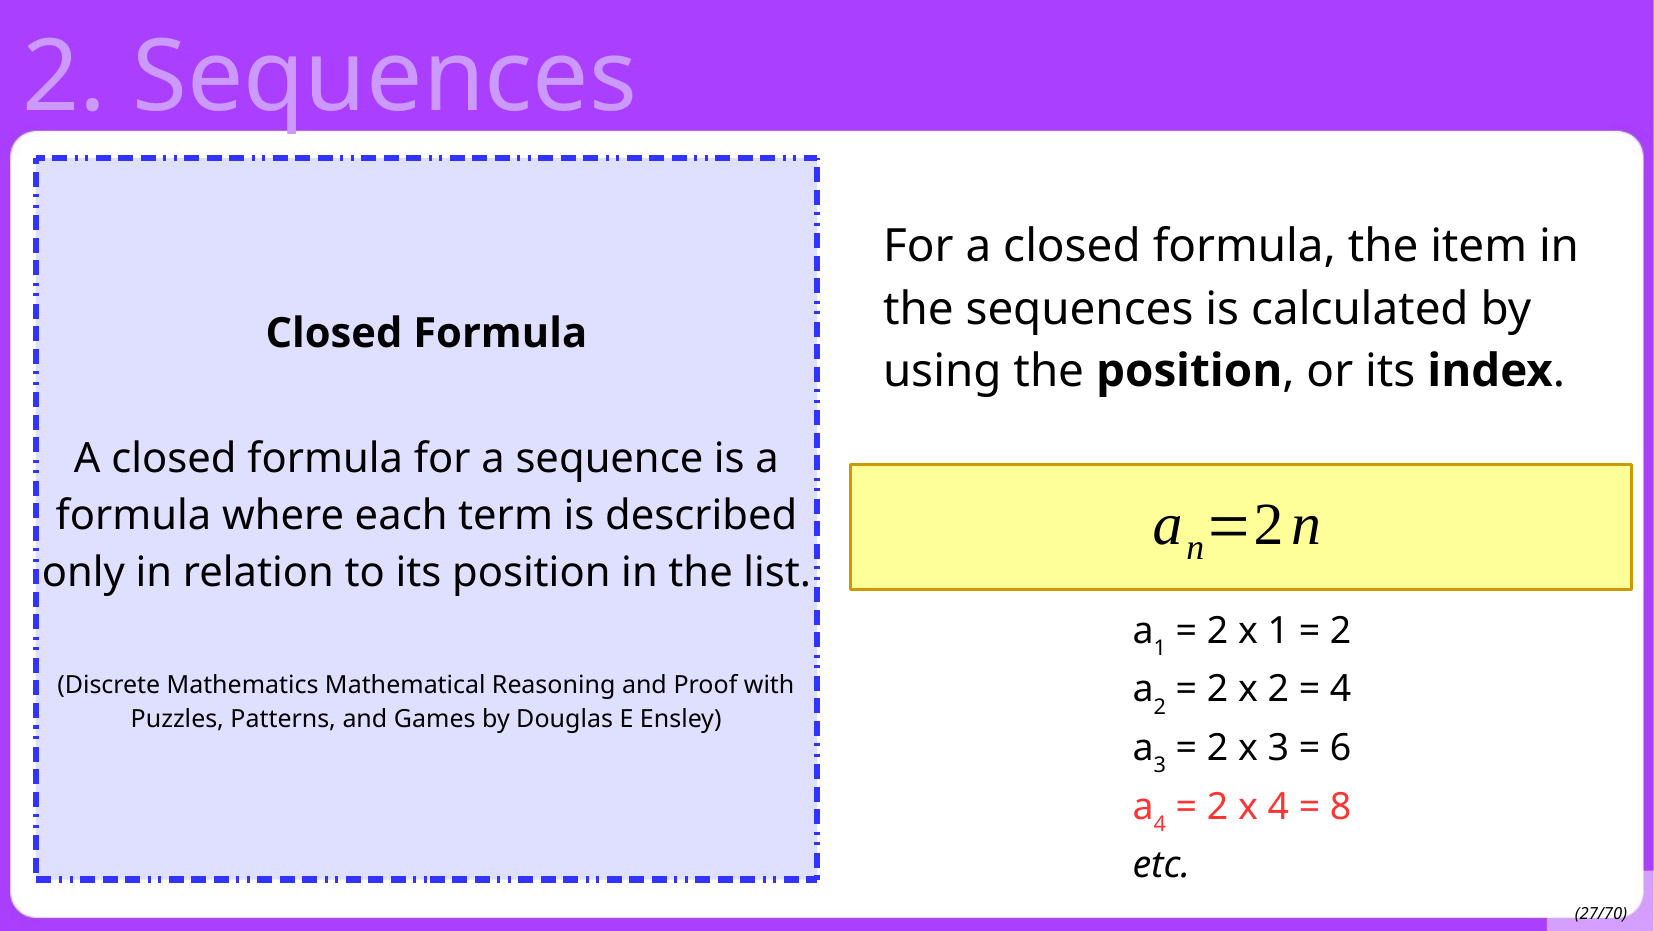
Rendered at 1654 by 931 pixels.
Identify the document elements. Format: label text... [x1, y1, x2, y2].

title 2. Sequences [22, 13, 1511, 130]
text_box (<number>/70) [1546, 877, 1654, 931]
text_box Closed Formula A closed formula for a sequence is a formula where each term is described only in relation to its position in the list. (Discrete Mathematics Mathematical Reasoning and Proof with Puzzles, Patterns, and Games by Douglas E Ensley) [35, 157, 818, 880]
chart [1137, 492, 1338, 568]
picture [0, 0, 1654, 931]
text_box [850, 464, 1632, 590]
text_box +2 [1624, 870, 1654, 877]
text_box For a closed formula, the item in the sequences is calculated by using the position, or its index. [839, 221, 1624, 392]
text_box a1 = 2 x 1 = 2 a2 = 2 x 2 = 4 a3 = 2 x 3 = 6 a4 = 2 x 4 = 8 etc. [860, 602, 1624, 890]
